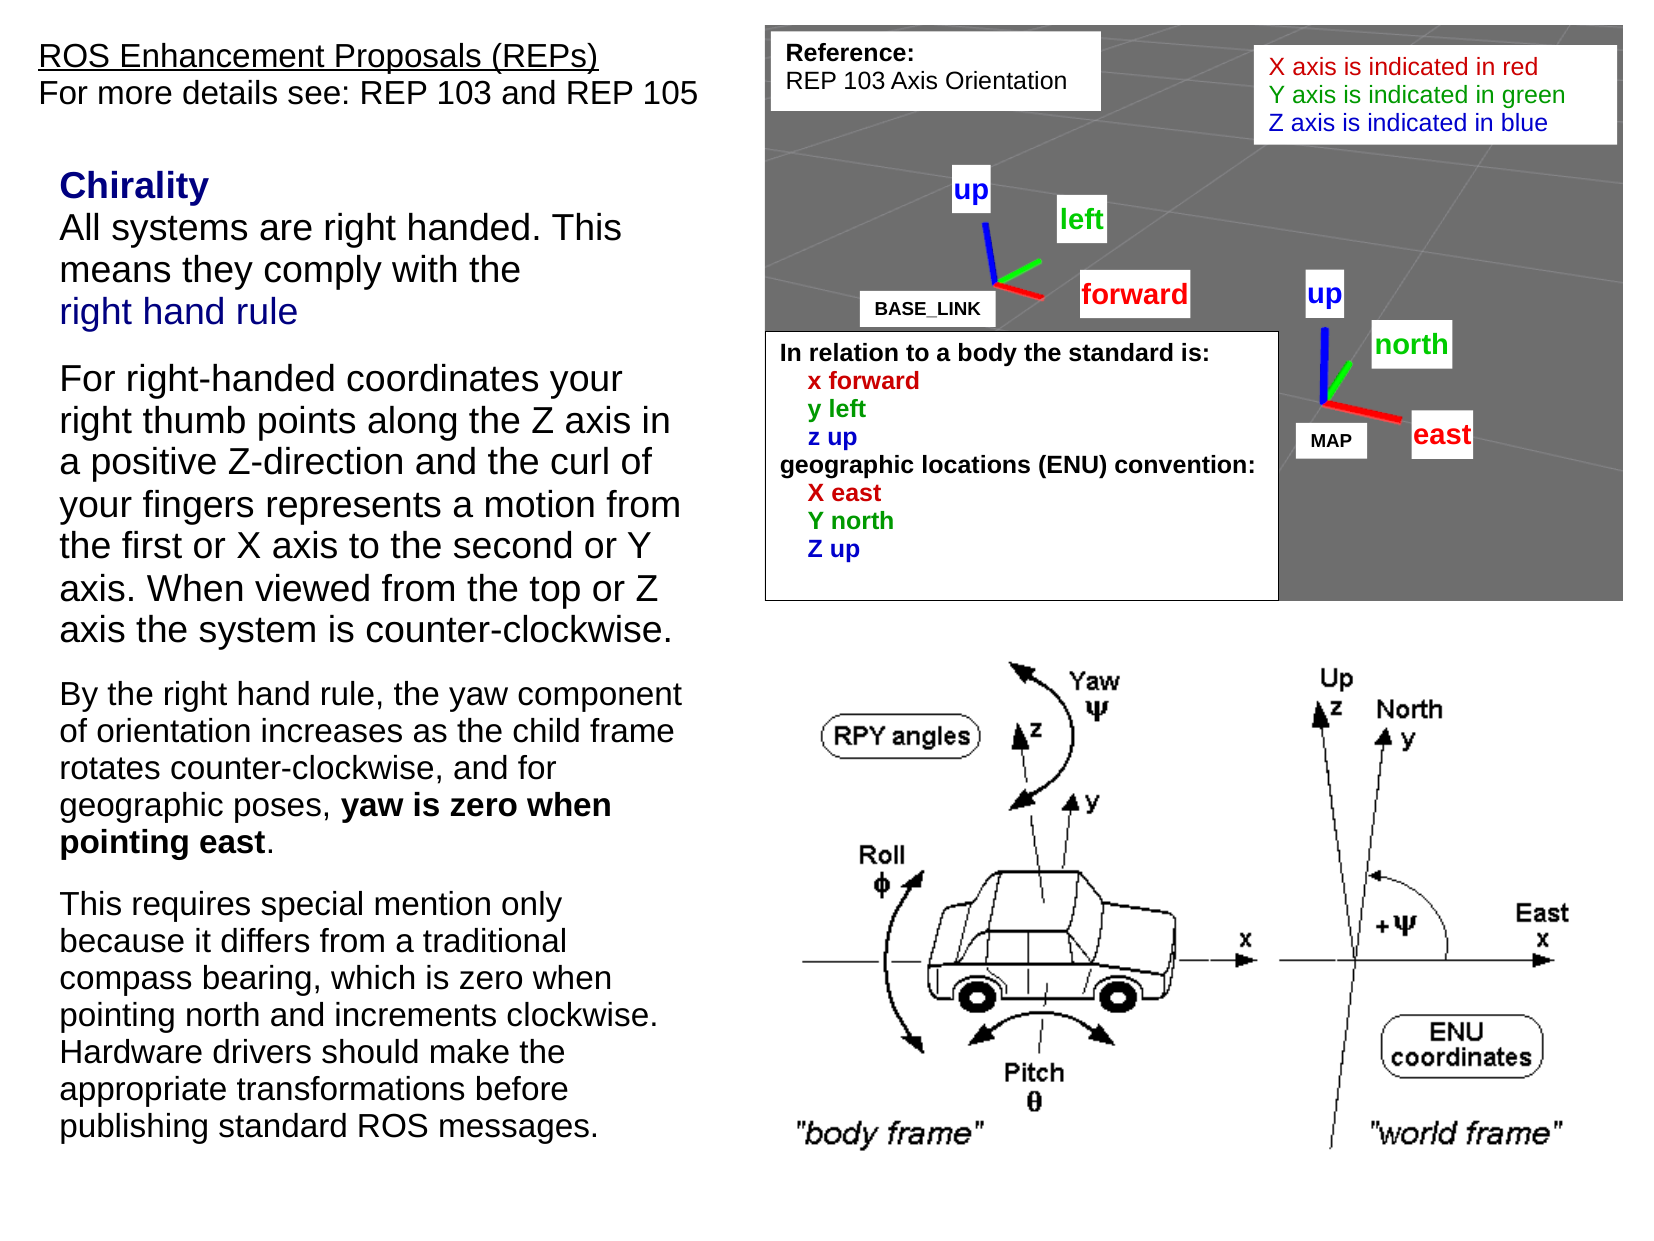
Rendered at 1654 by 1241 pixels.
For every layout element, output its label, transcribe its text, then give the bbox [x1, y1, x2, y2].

picture [765, 659, 1597, 1154]
text_box MAP [1295, 422, 1368, 459]
text_box east [1411, 410, 1474, 459]
text_box X axis is indicated in red Y axis is indicated in green Z axis is indicated in blue [1253, 45, 1618, 145]
text_box BASE_LINK [859, 290, 996, 327]
text_box ROS Enhancement Proposals (REPs) For more details see: REP 103 and REP 105 [23, 30, 759, 120]
text_box In relation to a body the standard is: x forward y left z up geographic locations (ENU) convention: X east Y north Z up [765, 331, 1279, 601]
text_box up [1305, 269, 1345, 318]
text_box left [1056, 194, 1108, 244]
text_box Chirality All systems are right handed. This means they comply with the right hand rule For right-handed coordinates your right thumb points along the Z axis in a positive Z-direction and the curl of your fingers represents a motion from the first or X axis to the second or Y axis. When viewed from the top or Z axis the system is counter-clockwise. By the right hand rule, the yaw component of orientation increases as the child frame rotates counter-clockwise, and for geographic poses, yaw is zero when pointing east. This requires special mention only because it differs from a traditional compass bearing, which is zero when pointing north and increments clockwise. Hardware drivers should make the appropriate transformations before publishing standard ROS messages. [44, 156, 702, 1216]
text_box Reference: REP 103 Axis Orientation [770, 31, 1101, 111]
picture [765, 25, 1623, 601]
text_box up [952, 164, 991, 214]
text_box north [1371, 320, 1453, 369]
text_box forward [1080, 269, 1191, 319]
